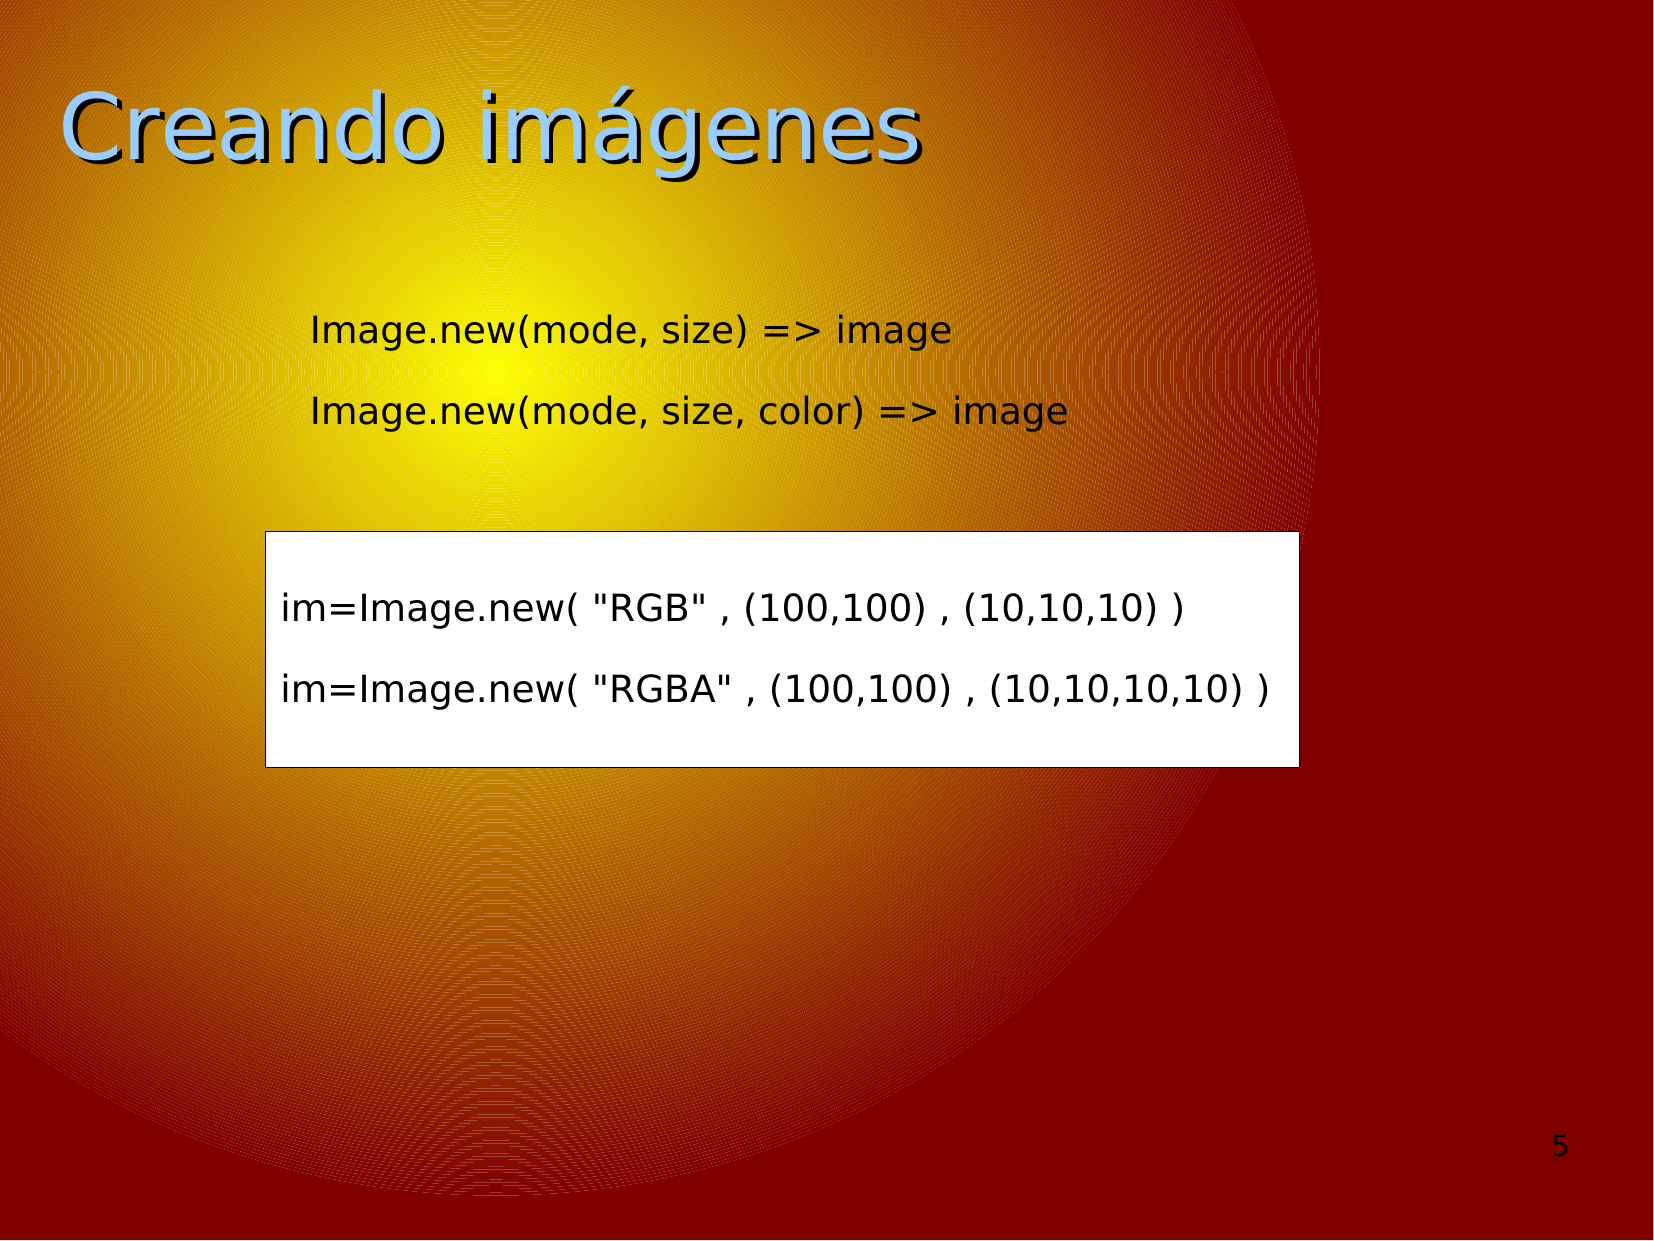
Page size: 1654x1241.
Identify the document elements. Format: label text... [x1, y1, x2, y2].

text_box im=Image.new( "RGB" , (100,100) , (10,10,10) ) im=Image.new( "RGBA" , (100,100) , (10,10,10,10) ) [265, 531, 1300, 768]
text_box Image.new(mode, size) => image Image.new(mode, size, color) => image [295, 303, 1085, 443]
title Creando imágenes [59, 29, 1547, 228]
